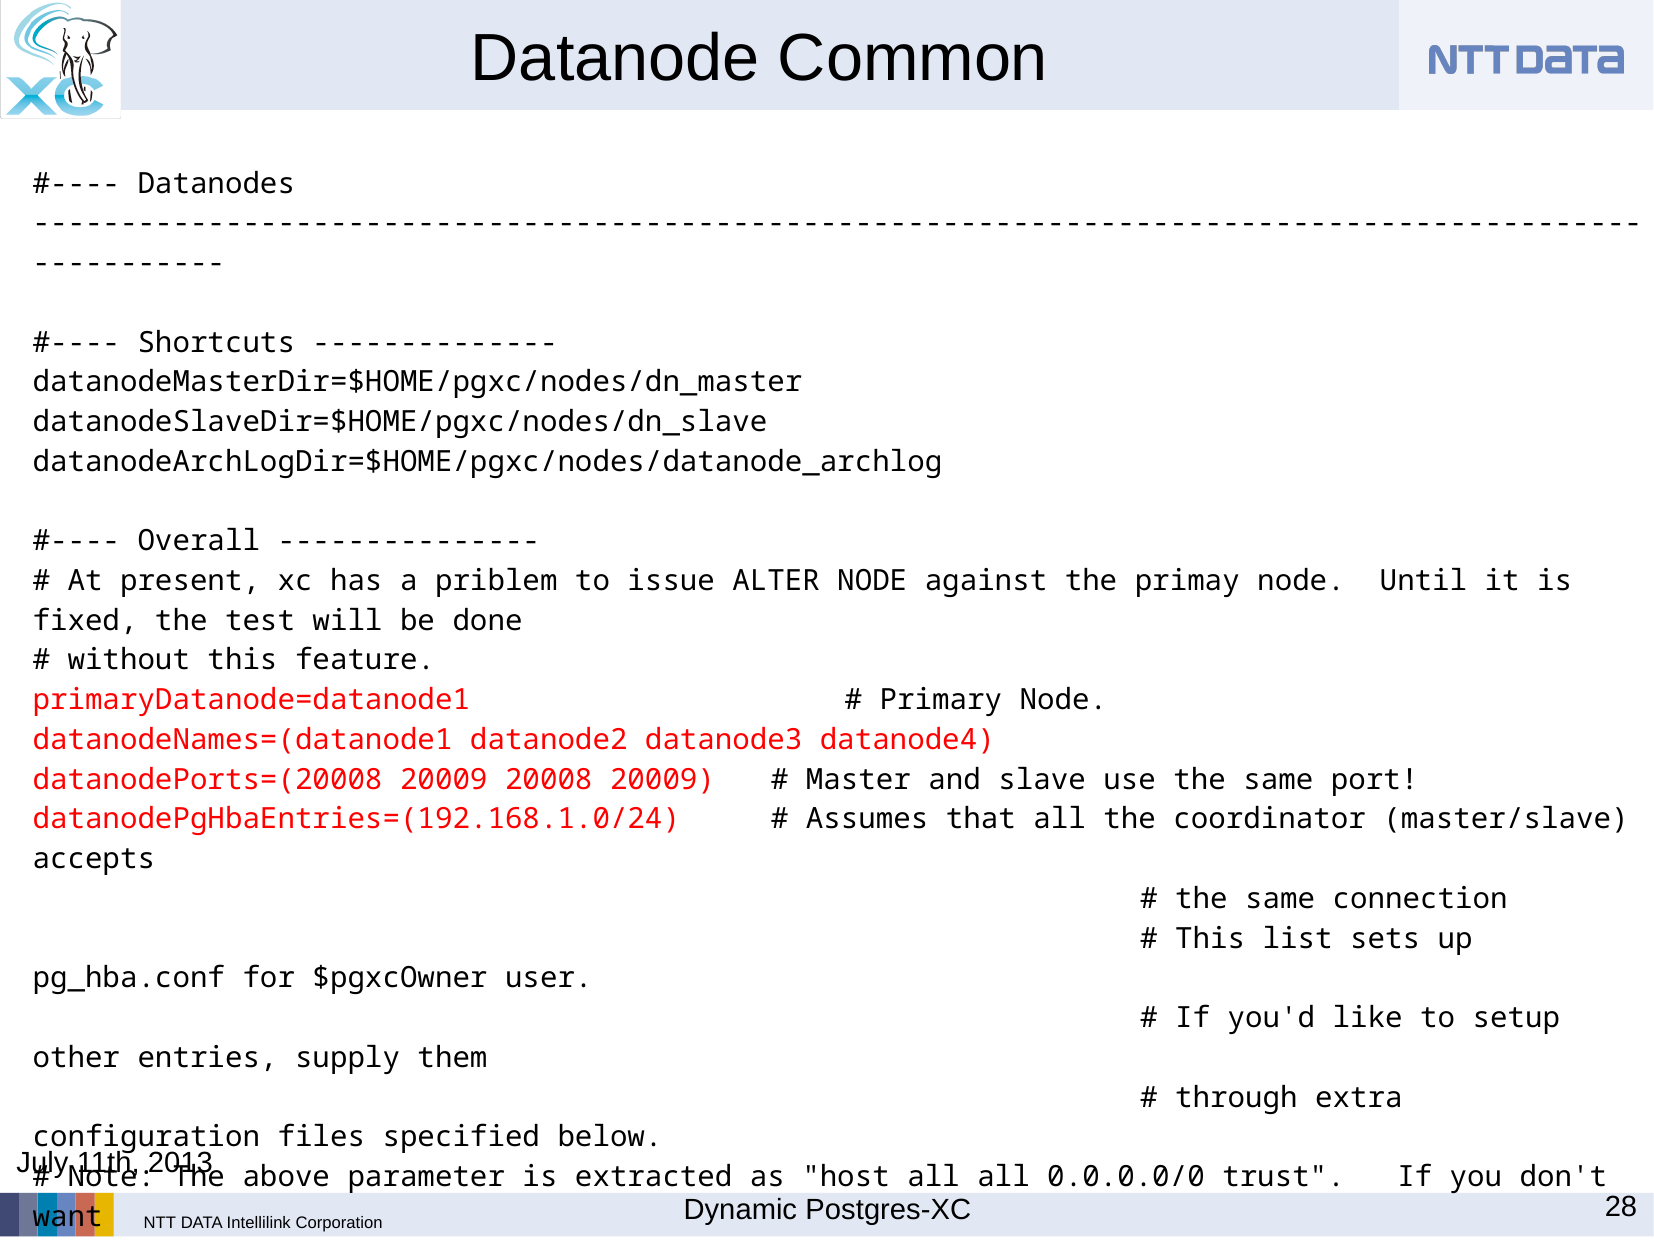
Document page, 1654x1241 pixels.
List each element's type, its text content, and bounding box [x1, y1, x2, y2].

picture [1429, 45, 1624, 74]
title Datanode Common [120, 3, 1399, 110]
picture [0, 0, 121, 119]
text_box #---- Datanodes ------------------------------------------------------------------------------------------------------- #---- Shortcuts -------------- datanodeMasterDir=$HOME/pgxc/nodes/dn_master datanodeSlaveDir=$HOME/pgxc/nodes/dn_slave datanodeArchLogDir=$HOME/pgxc/nodes/datanode_archlog #---- Overall --------------- # At present, xc has a priblem to issue ALTER NODE against the primay node. Until it is fixed, the test will be done # without this feature. primaryDatanode=datanode1 # Primary Node. datanodeNames=(datanode1 datanode2 datanode3 datanode4) datanodePorts=(20008 20009 20008 20009) # Master and slave use the same port! datanodePgHbaEntries=(192.168.1.0/24) # Assumes that all the coordinator (master/slave) accepts # the same connection # This list sets up pg_hba.conf for $pgxcOwner user. # If you'd like to setup other entries, supply them # through extra configuration files specified below. # Note: The above parameter is extracted as "host all all 0.0.0.0/0 trust". If you don't want # such setups, specify the value () to this variable and suplly what you want using datanodeExtraPgHba # and/or datanodeSpecificExtraPgHba variables. [17, 154, 1654, 1004]
